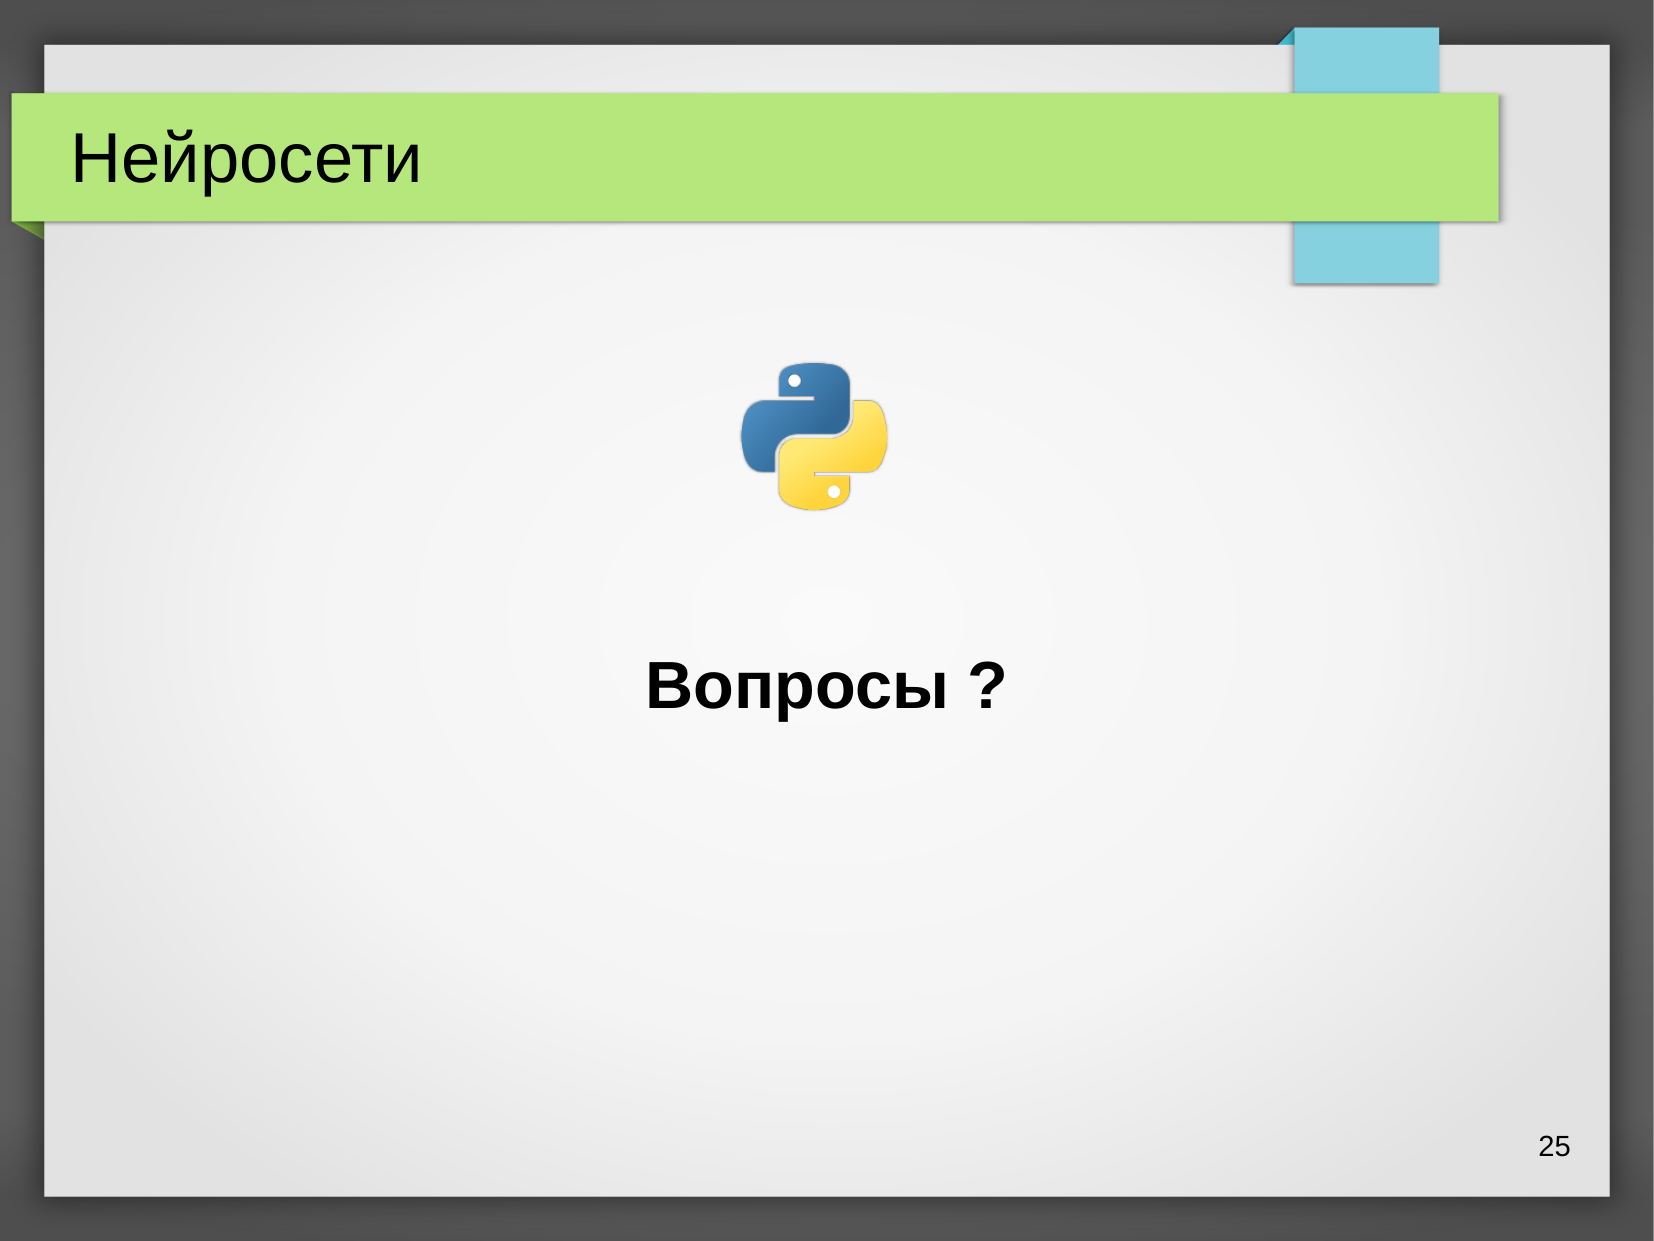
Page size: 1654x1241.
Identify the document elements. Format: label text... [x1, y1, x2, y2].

picture [0, 0, 1654, 1241]
title Нейросети [70, 118, 1205, 199]
subtitle Вопросы ? [82, 236, 1571, 1134]
